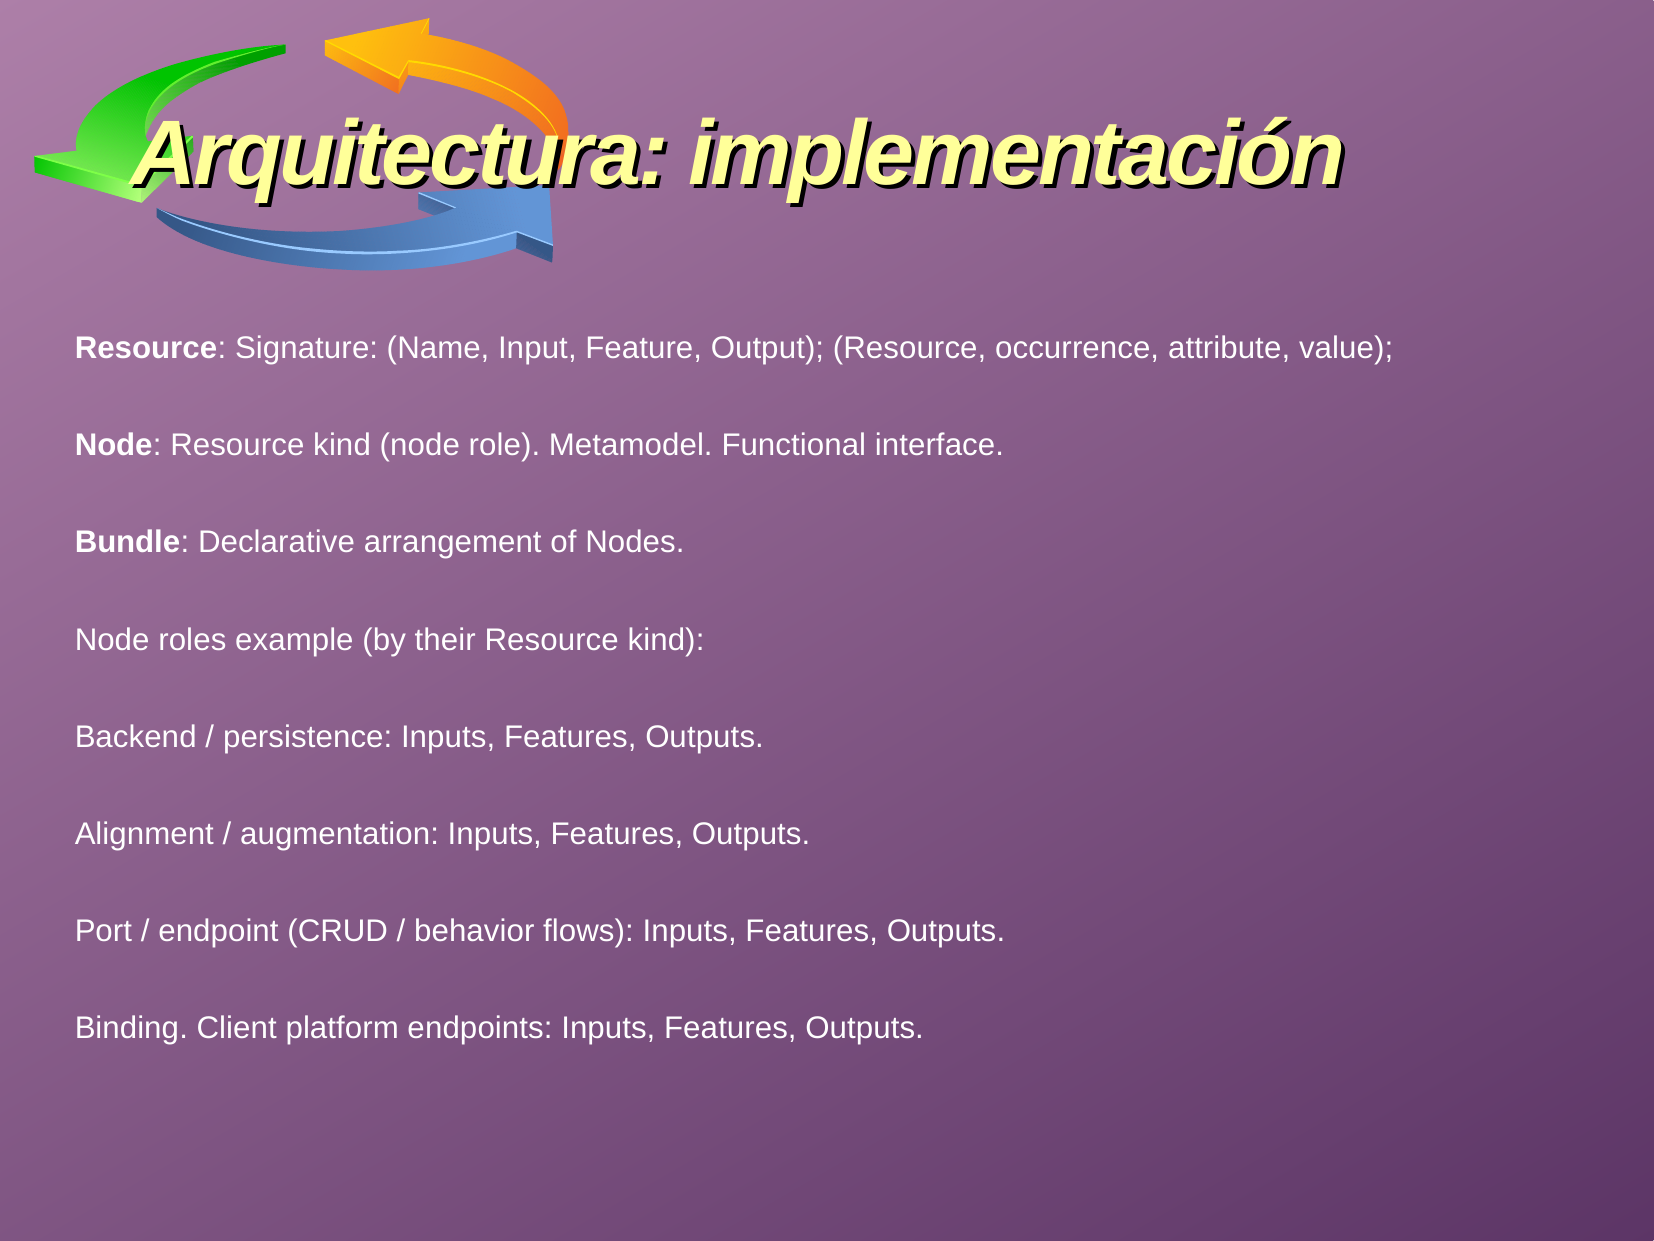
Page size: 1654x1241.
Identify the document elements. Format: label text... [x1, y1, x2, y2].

list Resource: Signature: (Name, Input, Feature, Output); (Resource, occurrence, attribute, value); Node: Resource kind (node role). Metamodel. Functional interface. Bundle: Declarative arrangement of Nodes. Node roles example (by their Resource kind): Backend / persistence: Inputs, Features, Outputs. Alignment / augmentation: Inputs, Features, Outputs. Port / endpoint (CRUD / behavior flows): Inputs, Features, Outputs. Binding. Client platform endpoints: Inputs, Features, Outputs. [74, 330, 1564, 1050]
title Arquitectura: implementación [82, 49, 1571, 257]
picture [23, 11, 576, 279]
